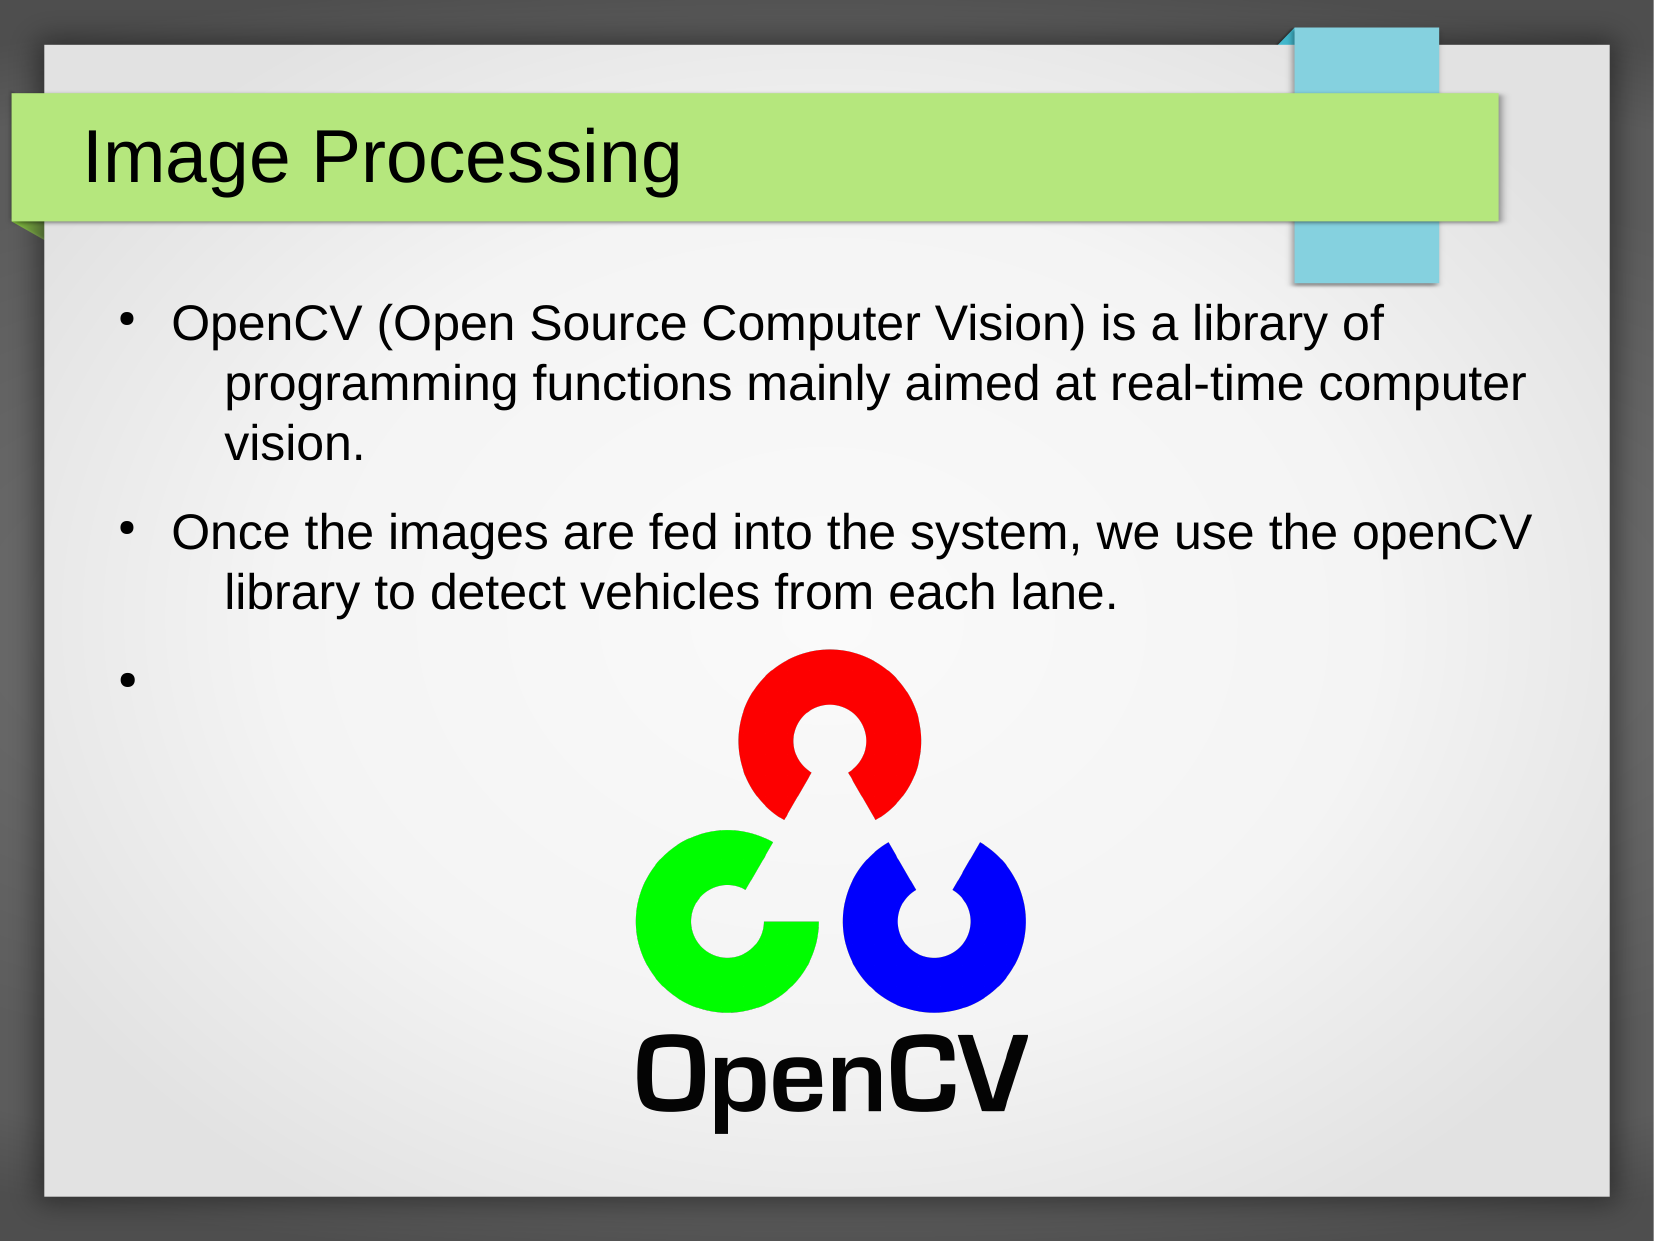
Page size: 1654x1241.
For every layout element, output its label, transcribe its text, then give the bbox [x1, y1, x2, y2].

list OpenCV (Open Source Computer Vision) is a library of programming functions mainly aimed at real-time computer vision. Once the images are fed into the system, we use the openCV library to detect vehicles from each lane. [82, 290, 1571, 1010]
picture [634, 649, 1028, 1134]
title Image Processing [82, 49, 1571, 257]
